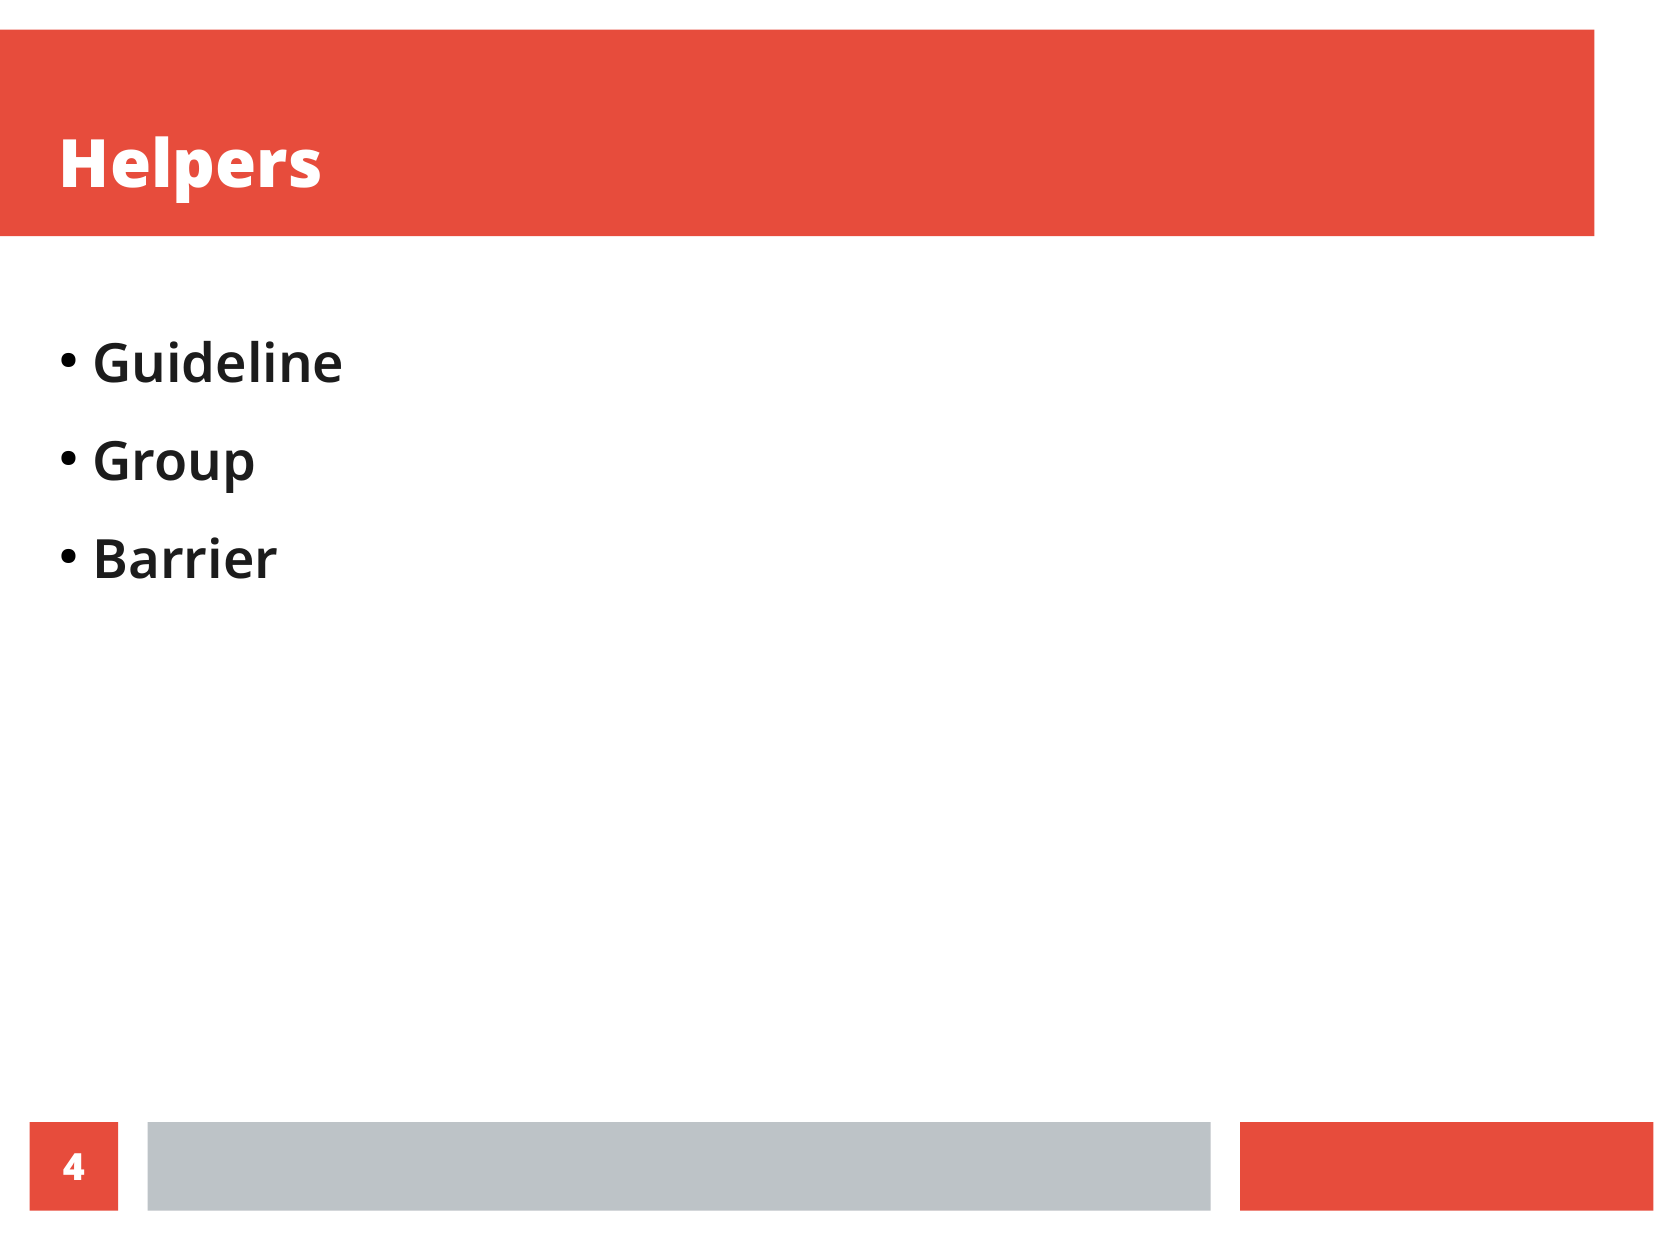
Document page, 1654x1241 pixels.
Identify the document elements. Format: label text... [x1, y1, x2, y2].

list Guideline Group Barrier [59, 324, 1565, 1093]
title Helpers [59, 59, 1595, 207]
